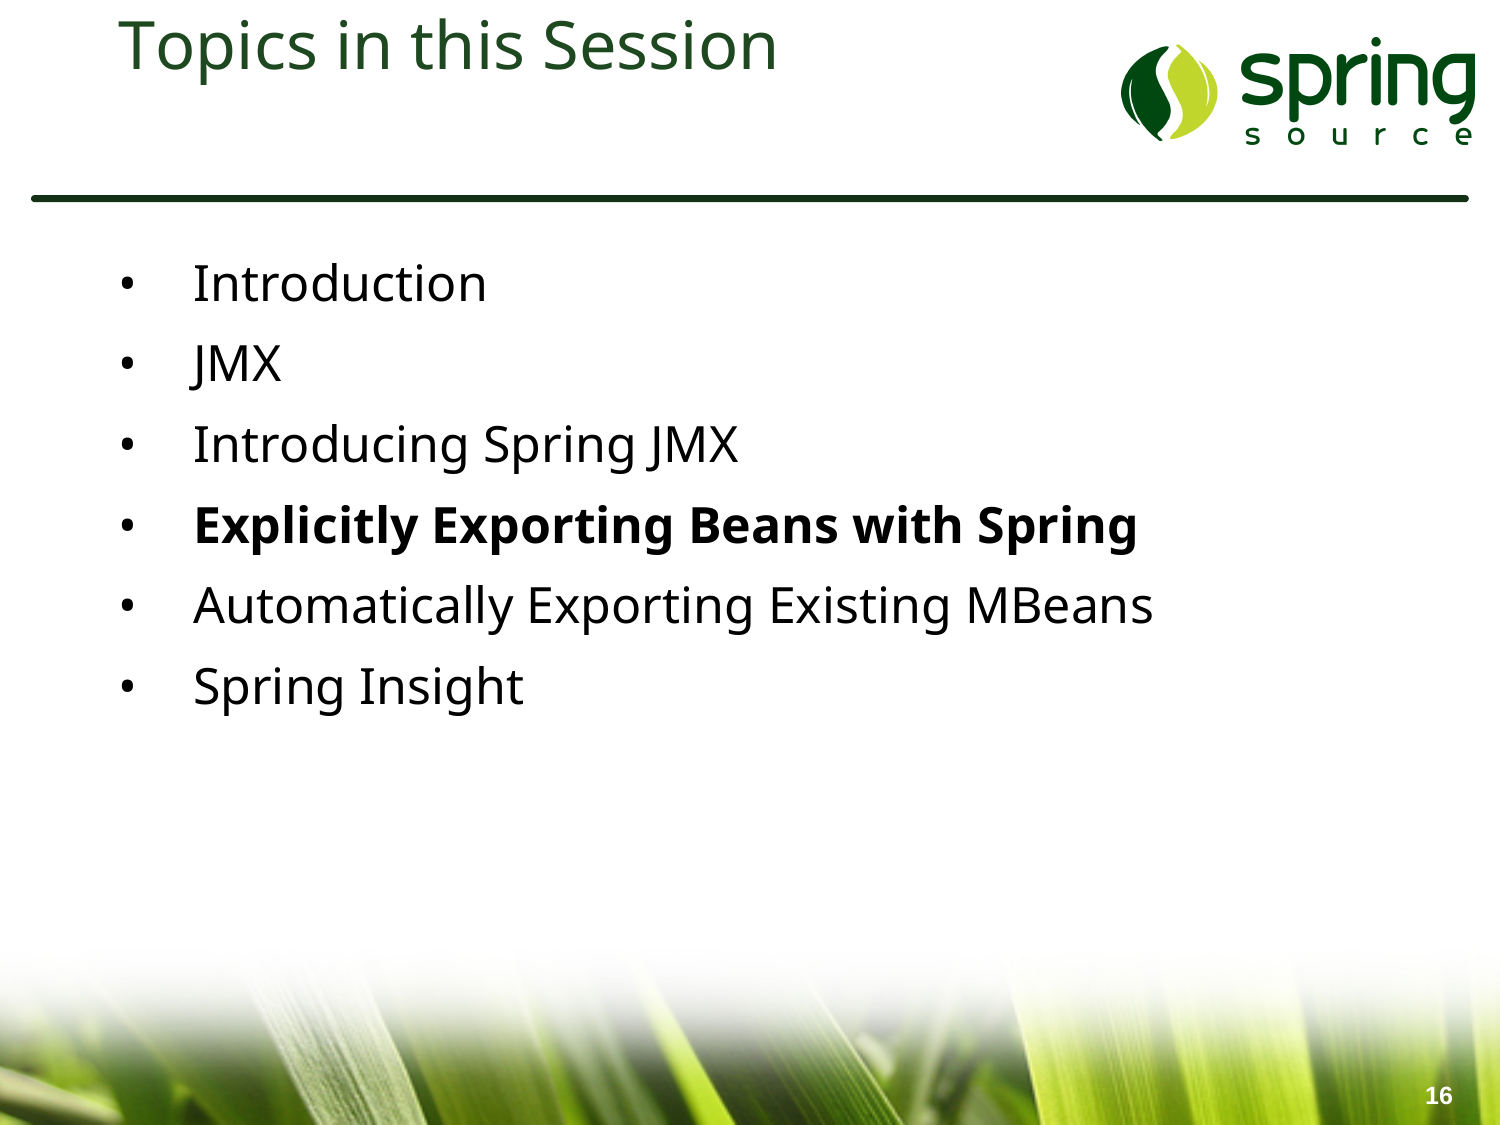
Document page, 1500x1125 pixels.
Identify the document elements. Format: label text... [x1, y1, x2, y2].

picture [0, 944, 1500, 1125]
title Topics in this Session [103, 0, 1136, 178]
list Introduction JMX Introducing Spring JMX Explicitly Exporting Beans with Spring Automatically Exporting Existing MBeans Spring Insight [103, 239, 1394, 903]
picture [1136, 37, 1475, 145]
